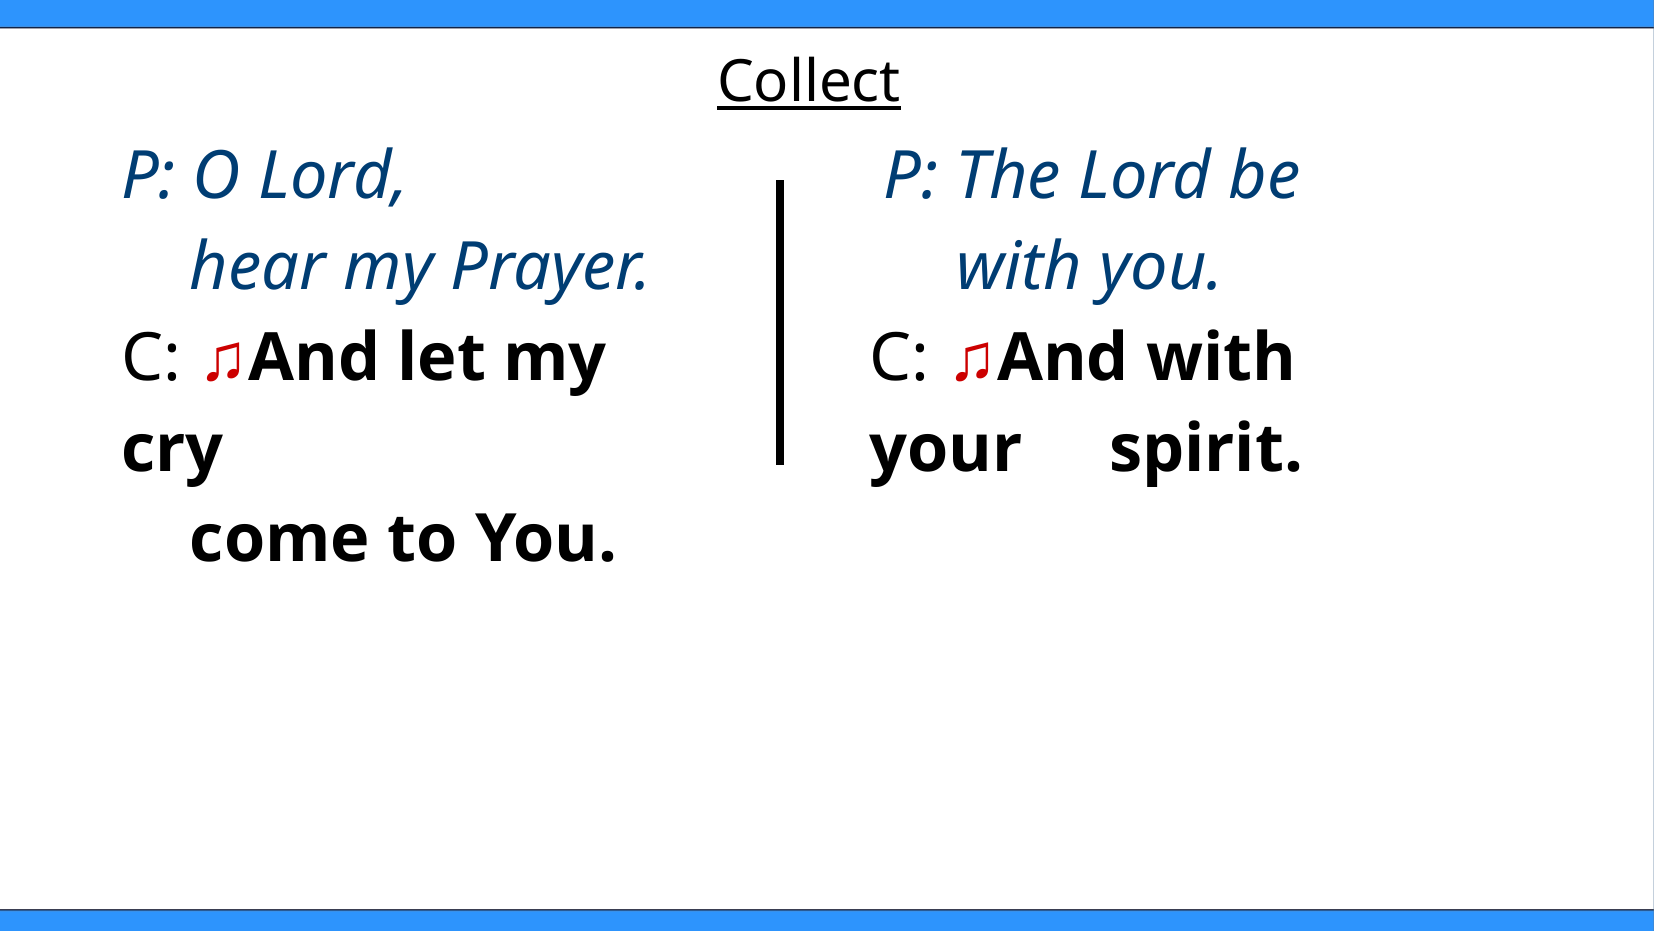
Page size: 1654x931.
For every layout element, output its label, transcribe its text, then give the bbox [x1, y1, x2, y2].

text_box P: The Lord be with you. C: ♫And with your spirit. [855, 120, 1471, 502]
picture [0, 0, 1654, 931]
text_box P: O Lord, hear my Prayer. C: ♫And let my cry come to You. [106, 120, 736, 579]
text_box Collect [636, 31, 982, 136]
